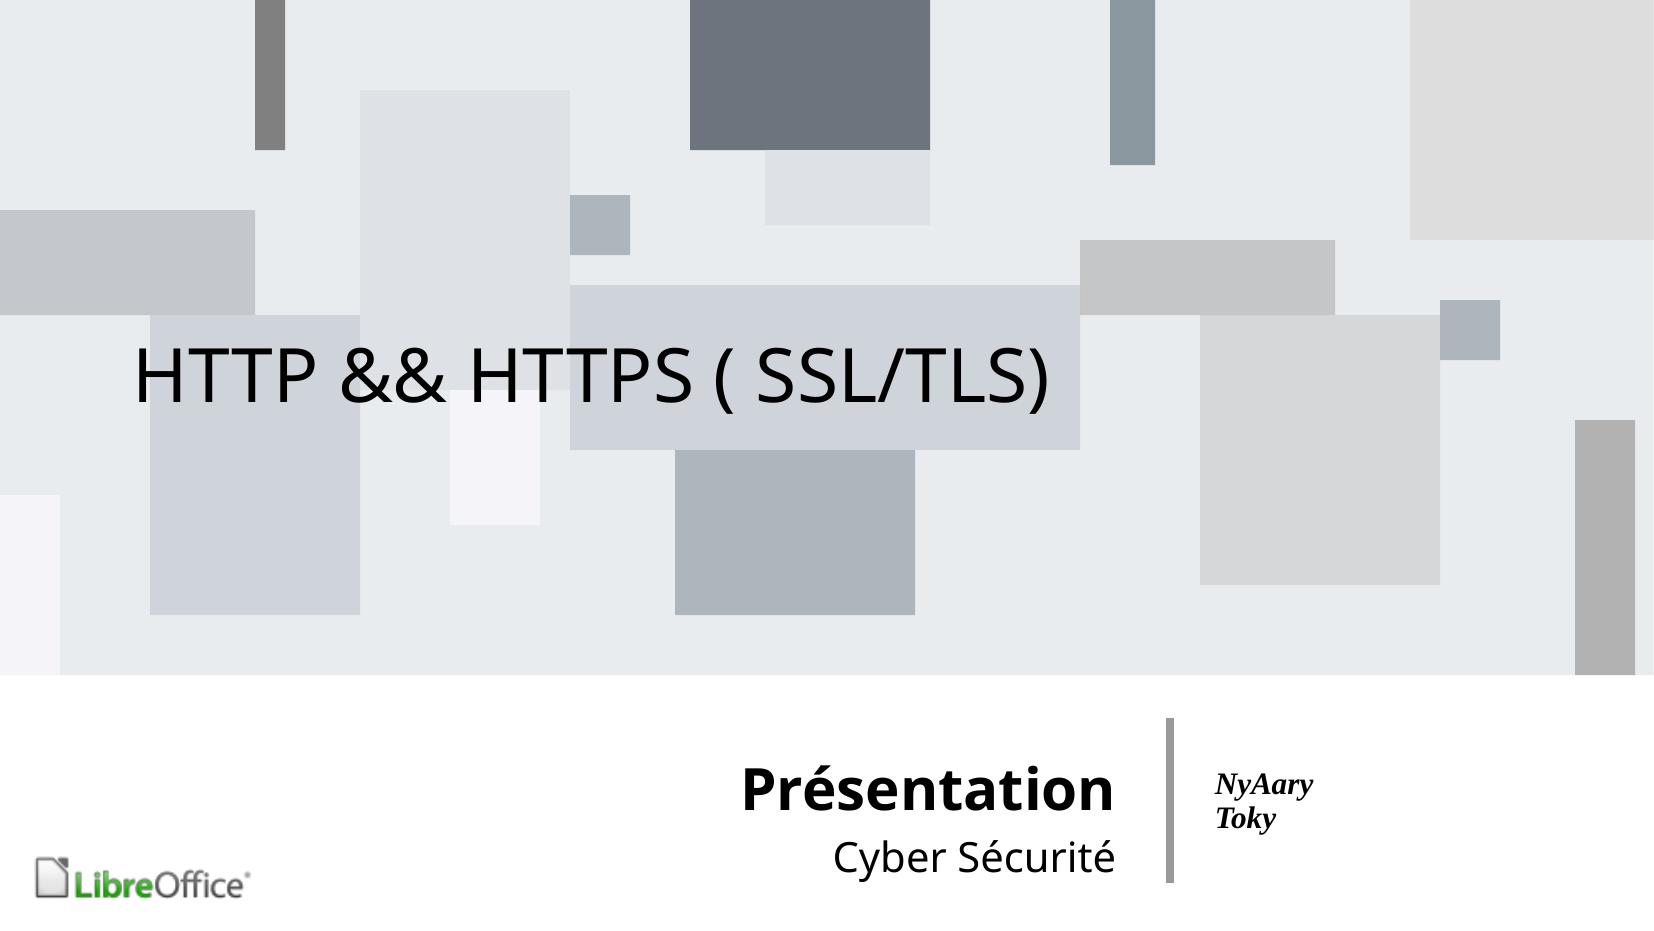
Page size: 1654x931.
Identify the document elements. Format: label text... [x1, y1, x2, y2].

text_box Présentation Cyber Sécurité [675, 740, 1131, 892]
text_box NyAary Toky [1200, 759, 1591, 848]
picture [30, 852, 256, 903]
text_box HTTP && HTTPS ( SSL/TLS) [118, 314, 1595, 543]
